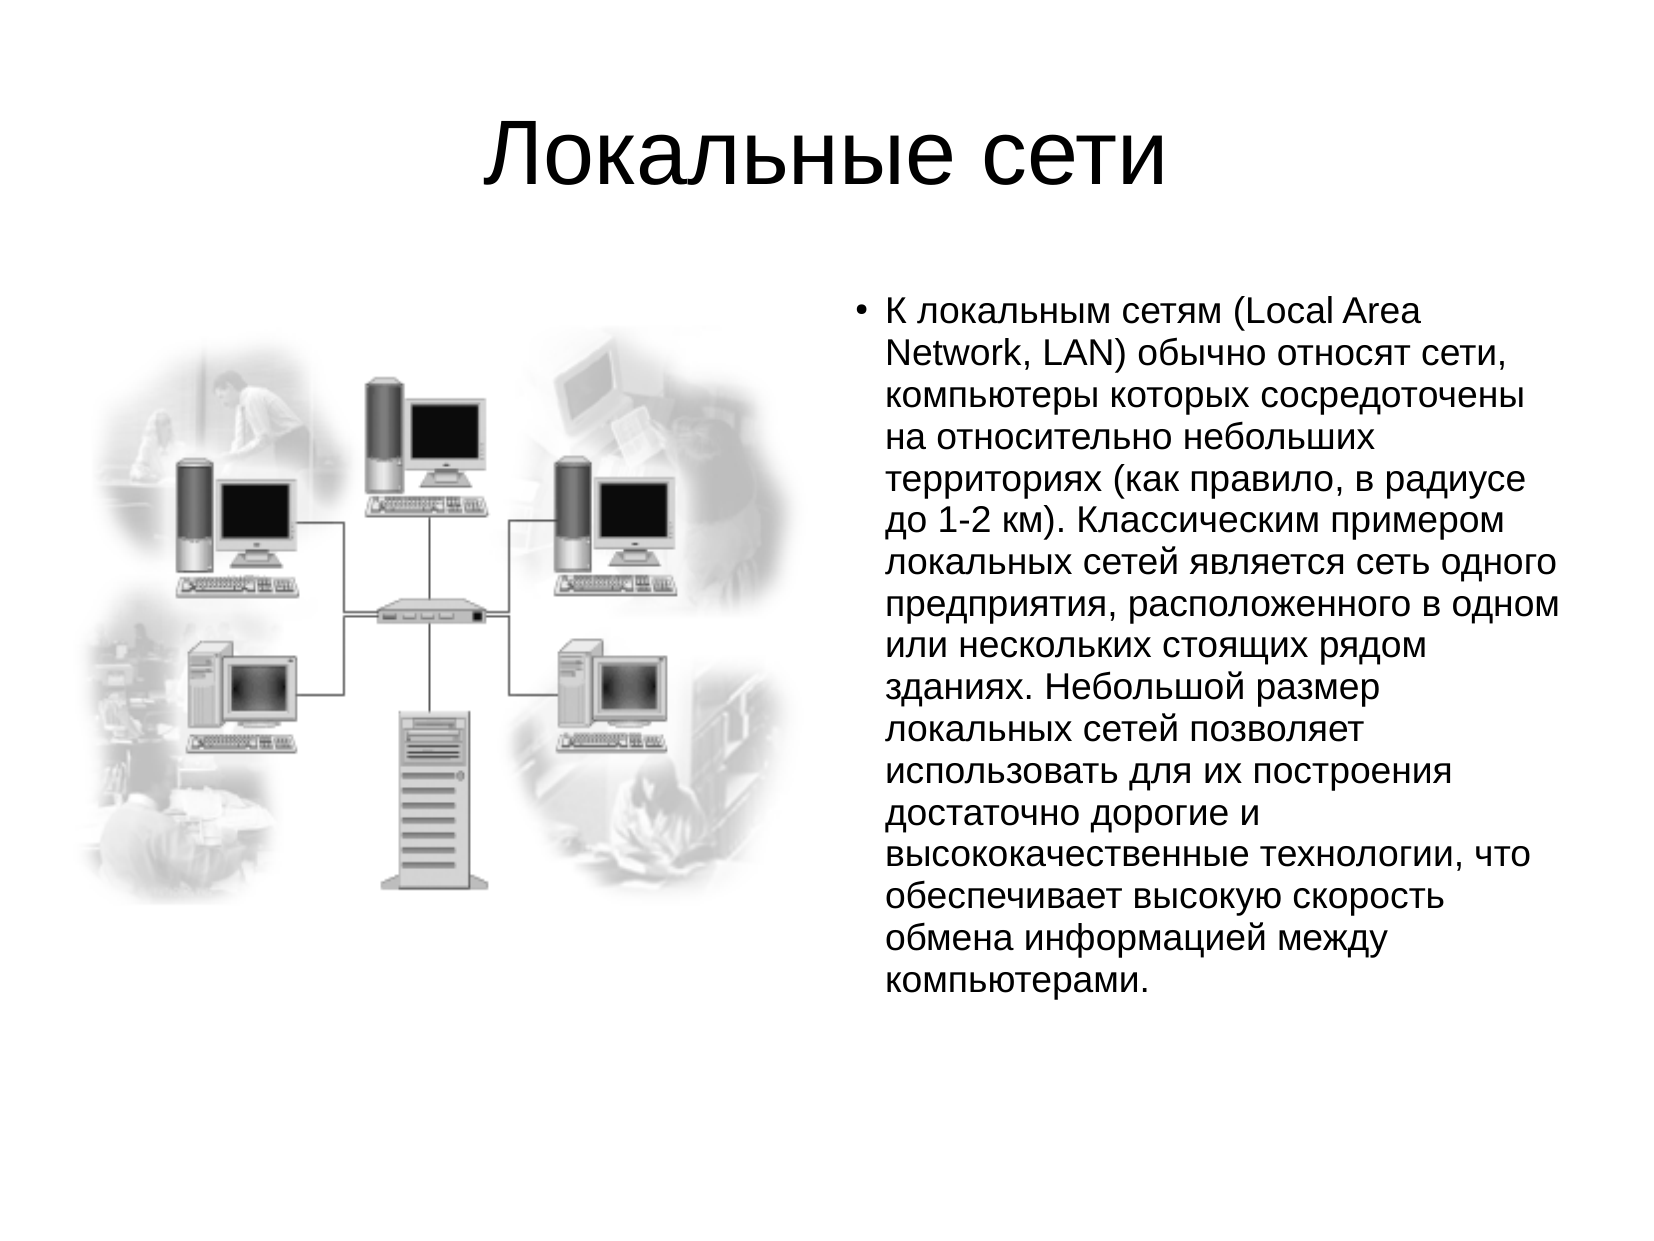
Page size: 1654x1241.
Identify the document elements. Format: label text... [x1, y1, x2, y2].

title Локальные сети [82, 49, 1571, 257]
picture [47, 318, 809, 918]
list К локальным сетям (Local Area Network, LAN) обычно относят сети, компьютеры которых сосредоточены на относительно небольших территориях (как правило, в радиусе до 1-2 км). Классическим примером локальных сетей является сеть одного предприятия, расположенного в одном или нескольких стоящих рядом зданиях. Небольшой размер локальных сетей позволяет использовать для их построения достаточно дорогие и высококачественные технологии, что обеспечивает высокую скорость обмена информацией между компьютерами. [845, 290, 1572, 1010]
